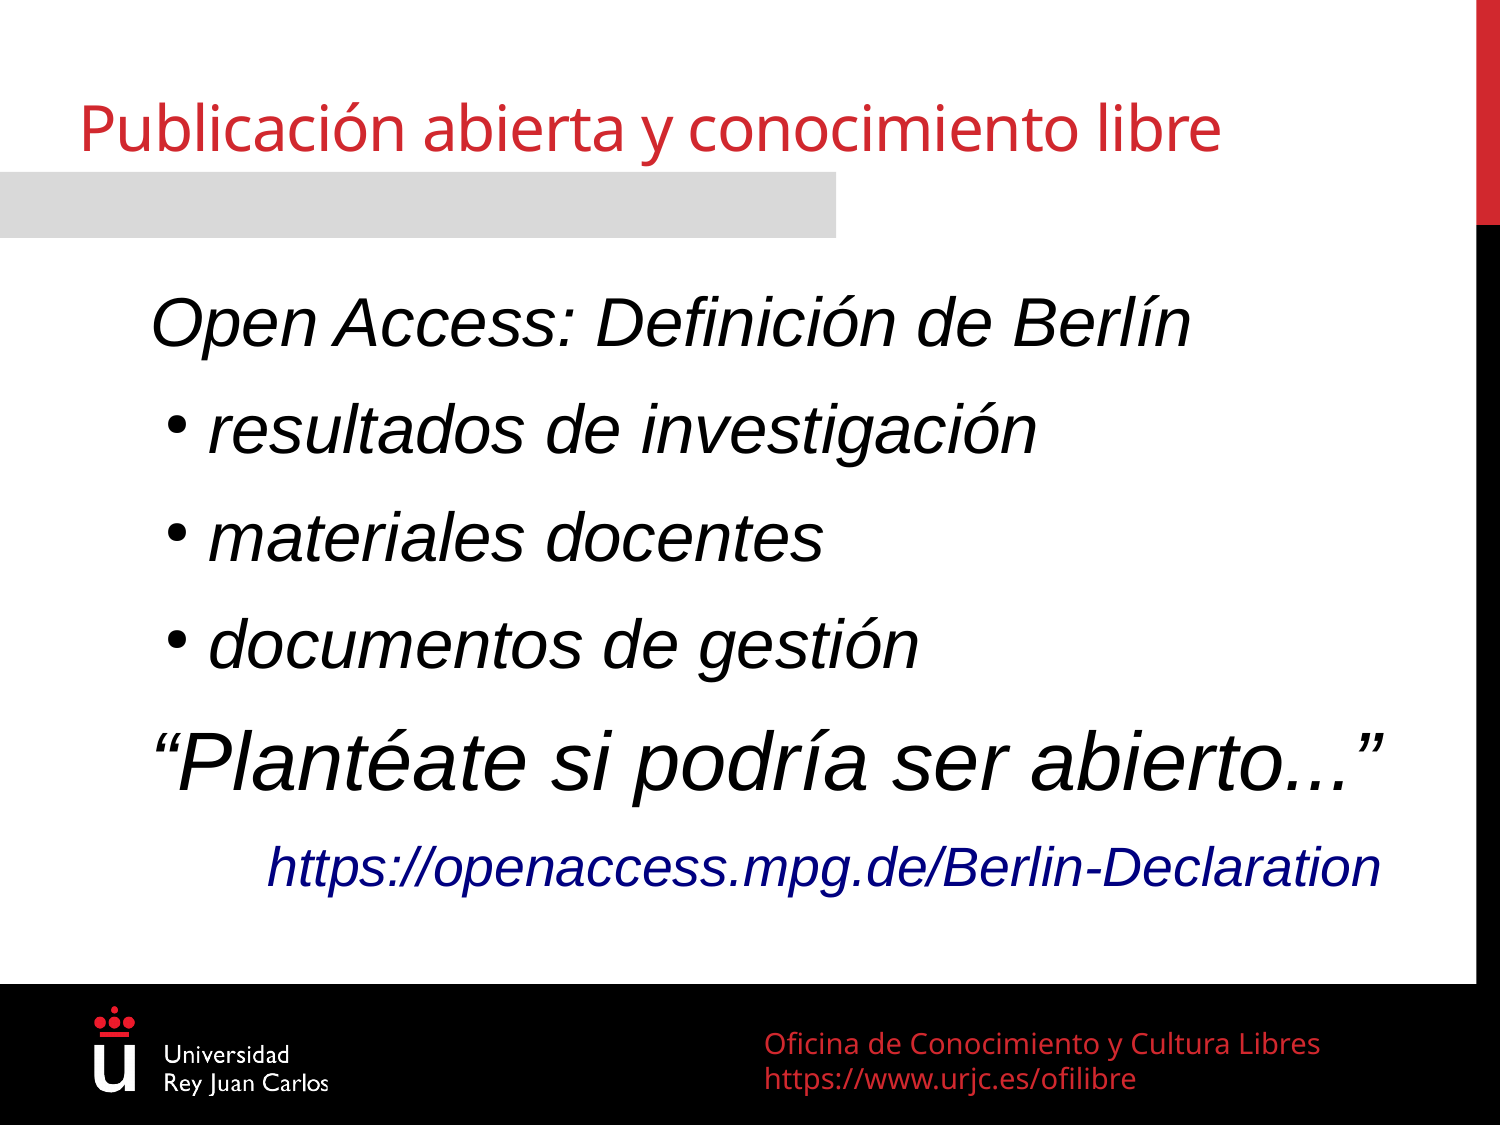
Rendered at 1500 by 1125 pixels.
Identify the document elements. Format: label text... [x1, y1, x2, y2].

text_box Publicación abierta y conocimiento libre [0, 24, 1326, 172]
text_box [0, 171, 837, 238]
text_box Oficina de Conocimiento y Cultura Libres https://www.urjc.es/ofilibre [748, 1017, 1500, 1125]
list Open Access: Definición de Berlín resultados de investigación materiales docentes documentos de gestión “Plantéate si podría ser abierto...” https://openaccess.mpg.de/Berlin-Declaration [135, 270, 1411, 916]
text_box [0, 984, 1500, 1125]
picture [94, 1006, 328, 1096]
